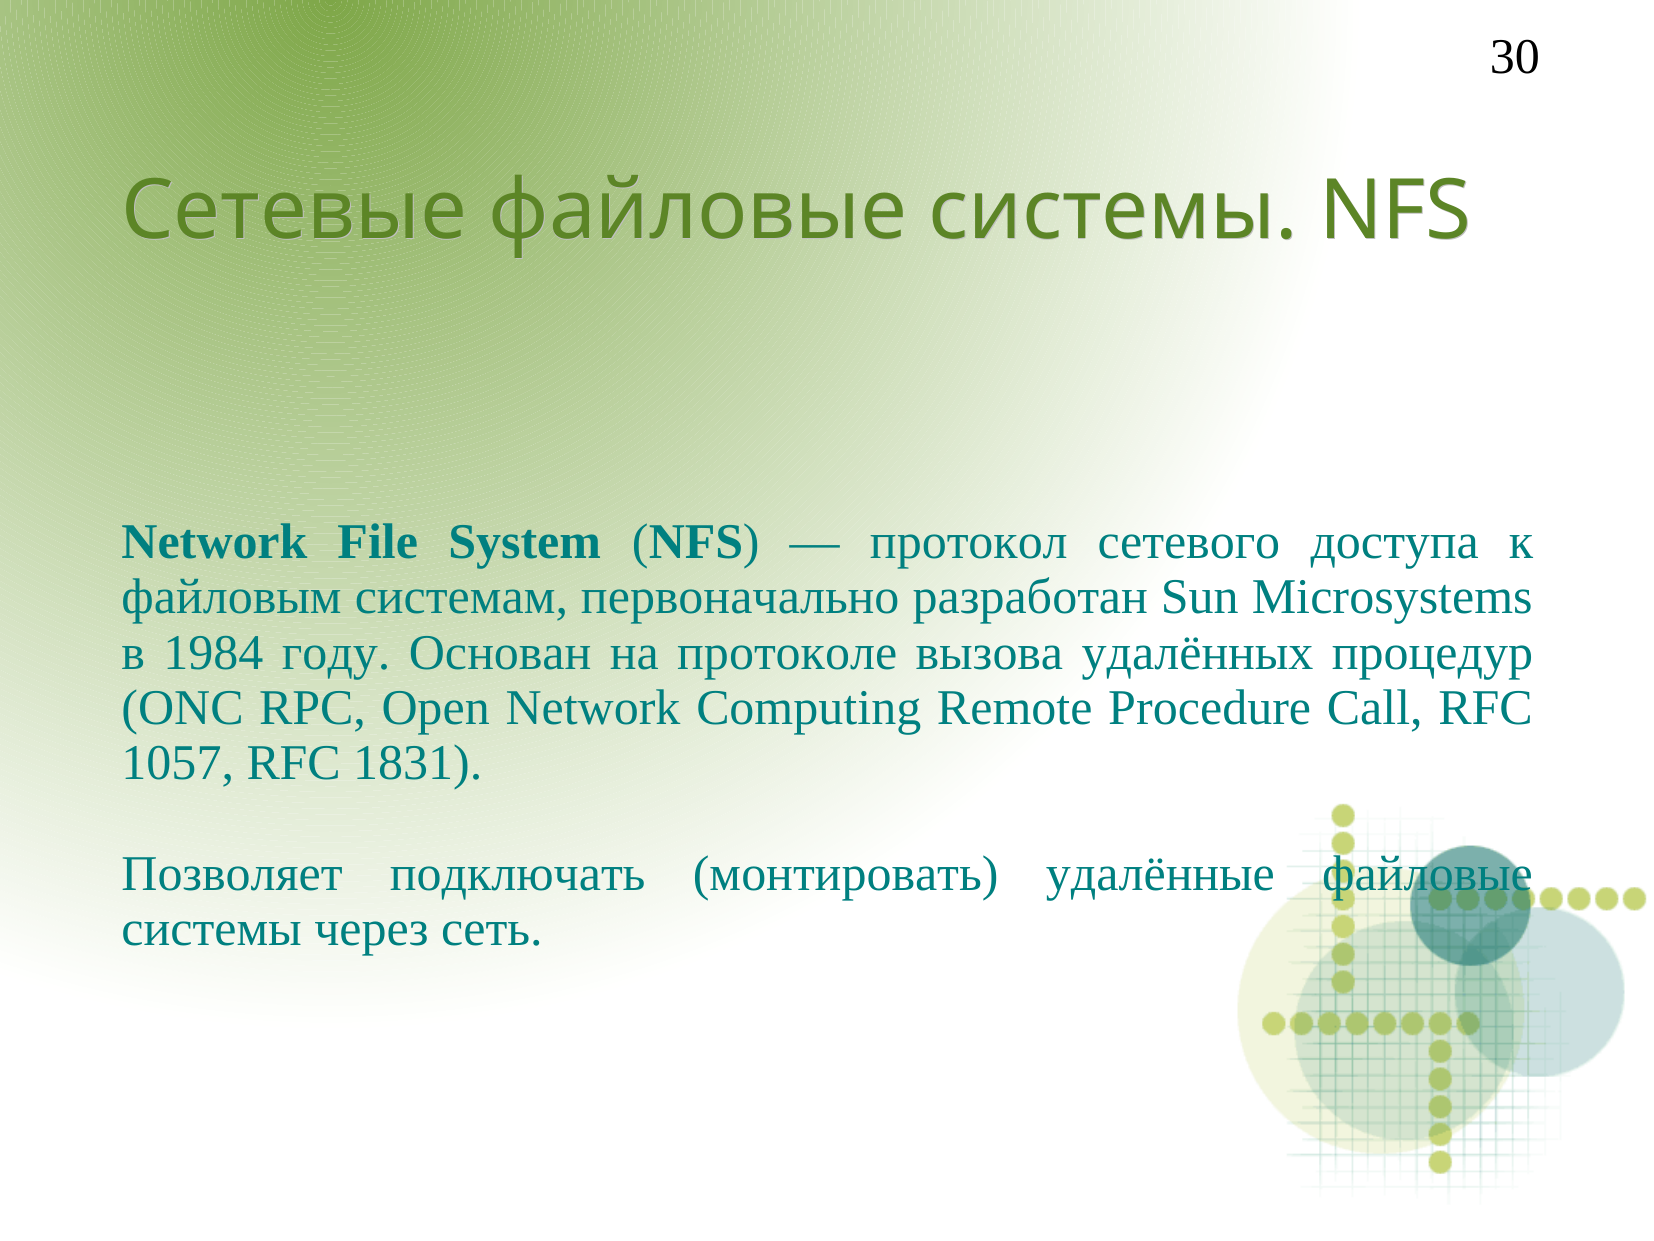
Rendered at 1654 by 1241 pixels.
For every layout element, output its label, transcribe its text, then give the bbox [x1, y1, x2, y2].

text_box <номер> [1500, 29, 1654, 89]
picture [1224, 792, 1654, 1211]
subtitle Network File System (NFS) — протокол сетевого доступа к файловым системам, первоначально разработан Sun Microsystems в 1984 году. Основан на протоколе вызова удалённых процедур (ONC RPC, Open Network Computing Remote Procedure Call, RFC 1057, RFC 1831). Позволяет подключать (монтировать) удалённые файловые системы через сеть. [121, 344, 1534, 1127]
title Сетевые файловые системы. NFS [121, 102, 1534, 311]
